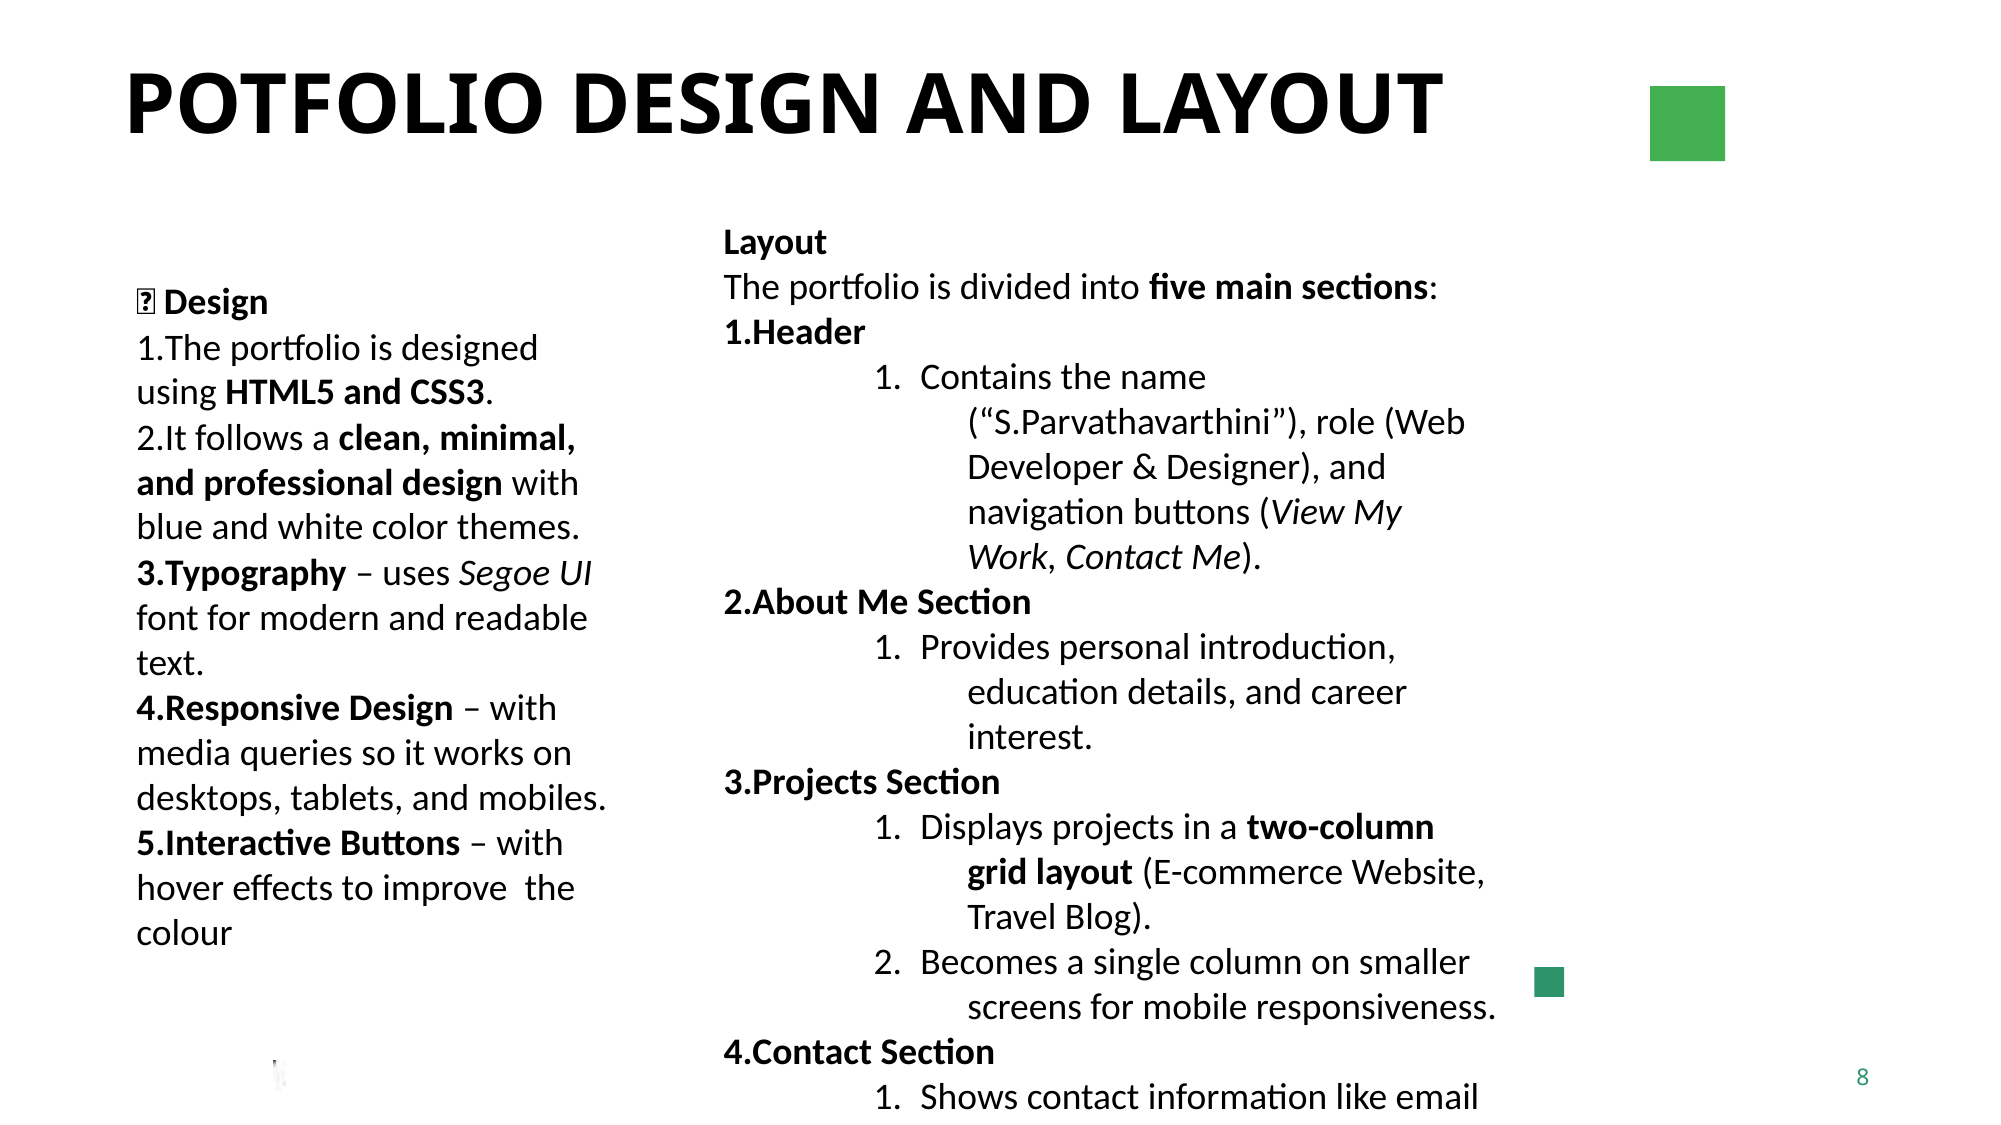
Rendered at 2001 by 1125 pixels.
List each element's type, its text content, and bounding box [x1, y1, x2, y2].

text_box 🔹 Design The portfolio is designed using HTML5 and CSS3. It follows a clean, minimal, and professional design with blue and white color themes. Typography – uses Segoe UI font for modern and readable text. Responsive Design – with media queries so it works on desktops, tablets, and mobiles. Interactive Buttons – with hover effects to improve the colour [121, 224, 638, 968]
picture [273, 1060, 286, 1091]
text_box 8 [1849, 1061, 1888, 1094]
text_box POTFOLIO DESIGN AND LAYOUT [121, 47, 1565, 151]
text_box [1650, 86, 1726, 162]
text_box [1534, 967, 1565, 997]
text_box Layout The portfolio is divided into five main sections: Header Contains the name (“S.Parvathavarthini”), role (Web Developer & Designer), and navigation buttons (View My Work, Contact Me). About Me Section Provides personal introduction, education details, and career interest. Projects Section Displays projects in a two-column grid layout (E-commerce Website, Travel Blog). Becomes a single column on smaller screens for mobile responsiveness. Contact Section Shows contact information like email and phone number. [708, 209, 1514, 1043]
